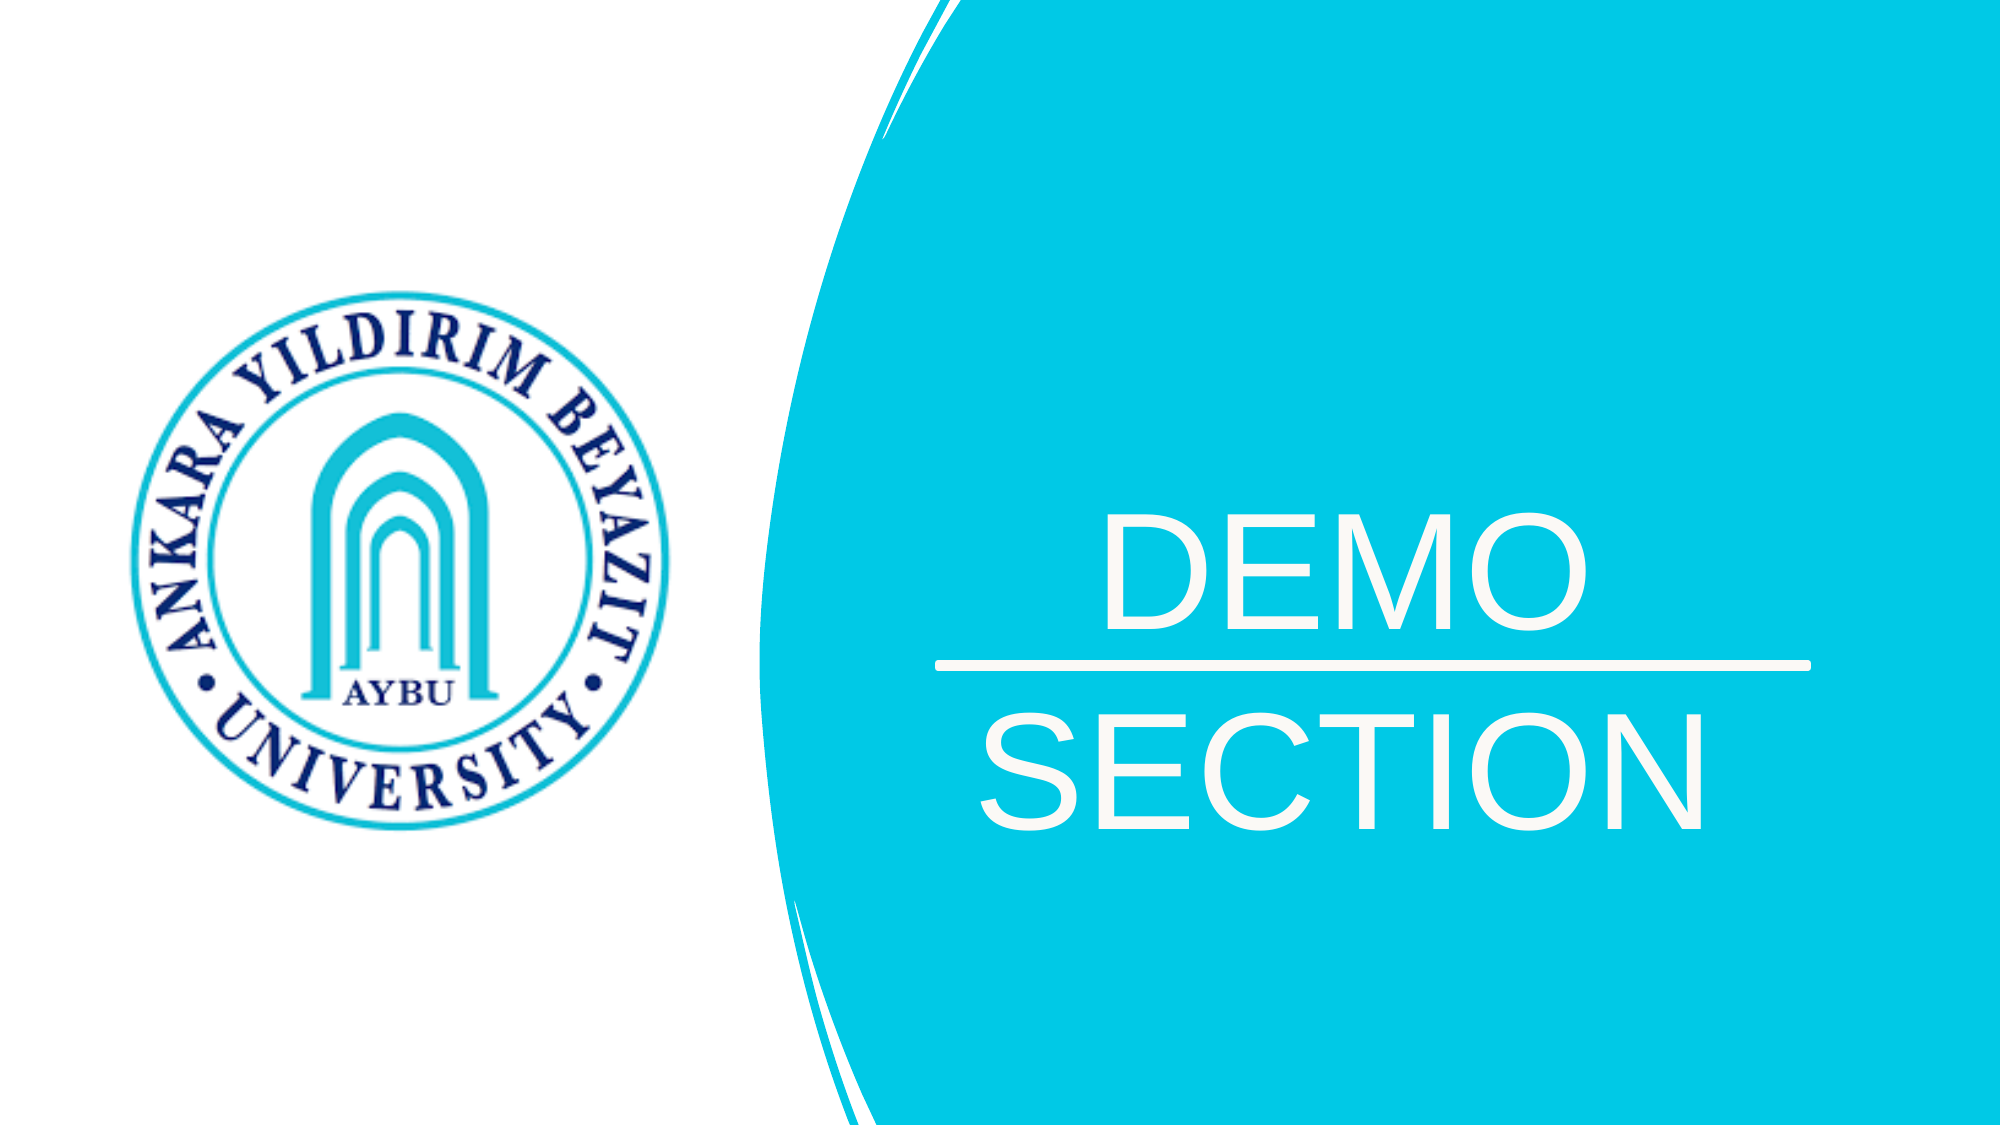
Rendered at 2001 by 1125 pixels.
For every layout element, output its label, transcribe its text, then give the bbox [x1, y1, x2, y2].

text_box DEMO SECTION [881, 345, 1808, 871]
text_box [0, 0, 2000, 1125]
picture [125, 289, 679, 836]
